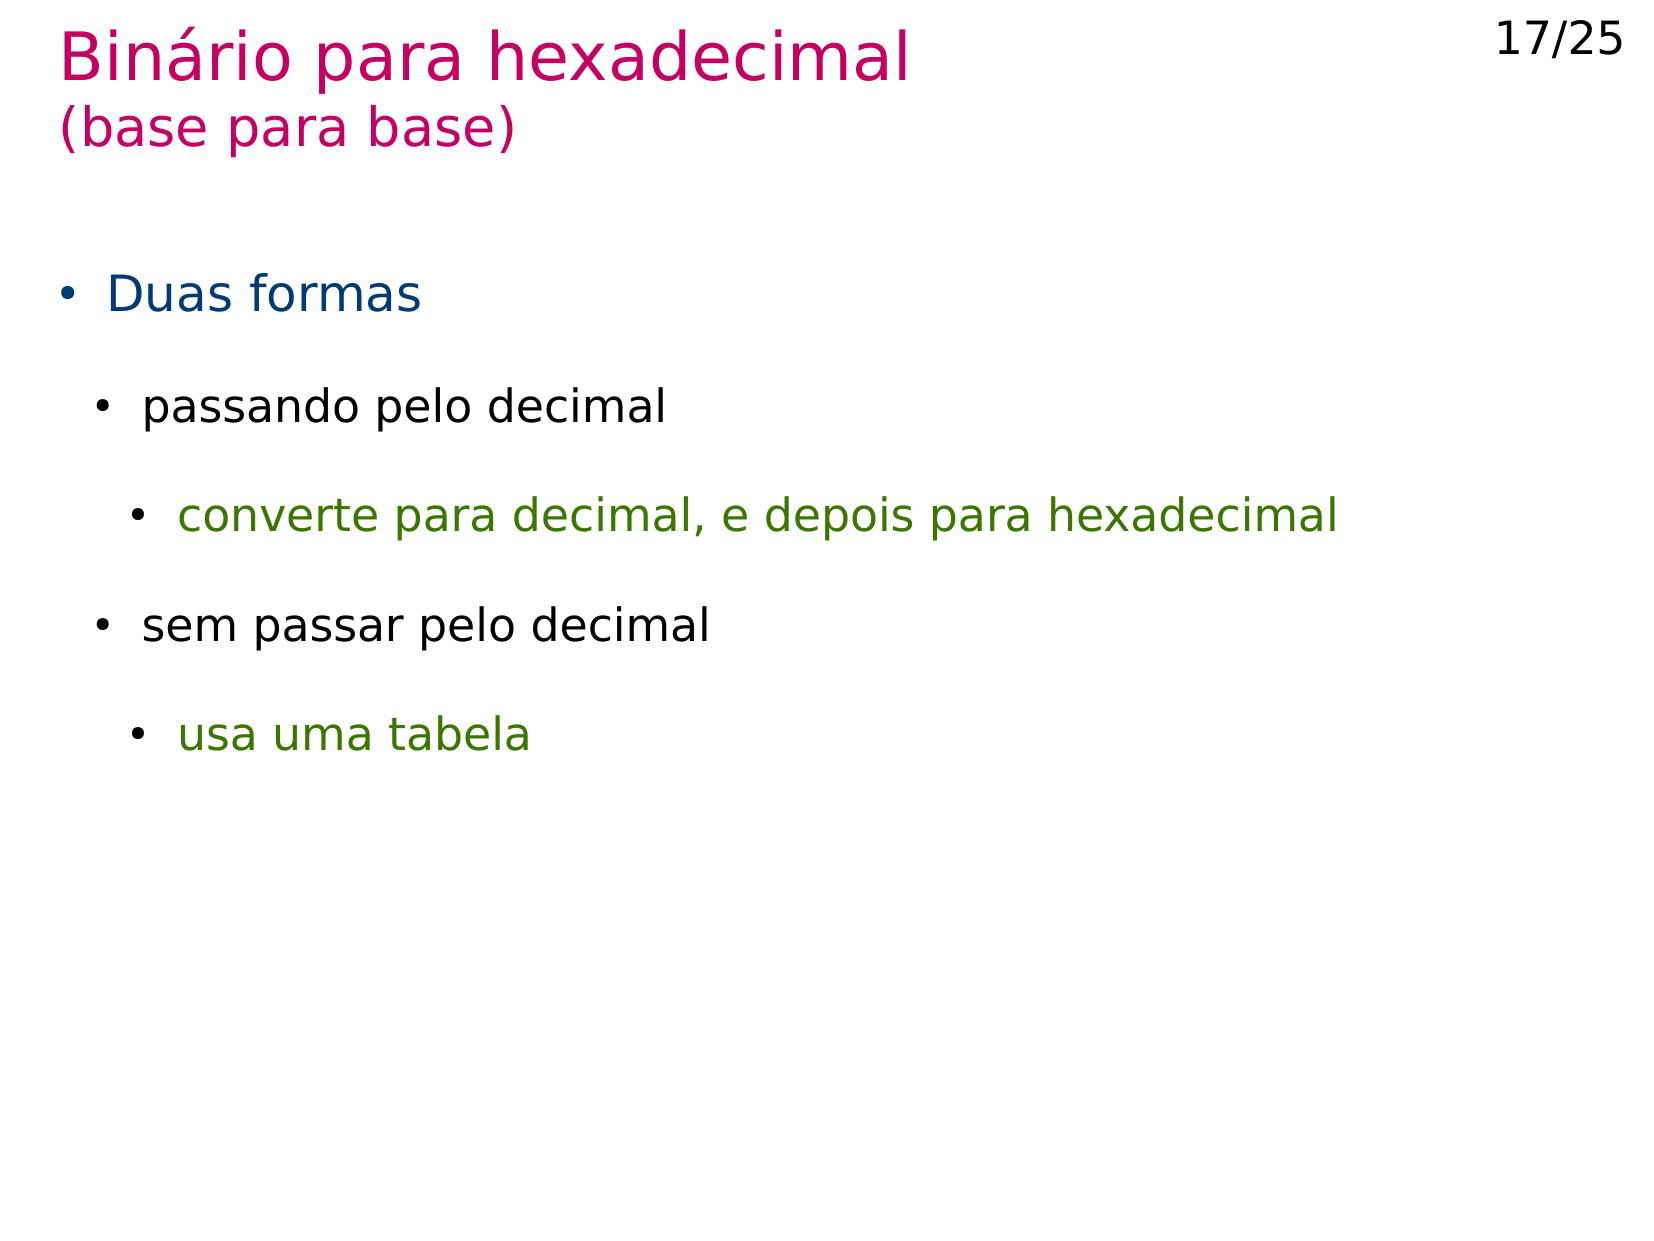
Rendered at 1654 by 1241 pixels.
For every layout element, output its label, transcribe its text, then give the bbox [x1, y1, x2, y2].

list Duas formas passando pelo decimal converte para decimal, e depois para hexadecimal sem passar pelo decimal usa uma tabela [59, 236, 1625, 1211]
title Binário para hexadecimal (base para base) [59, 18, 1625, 160]
